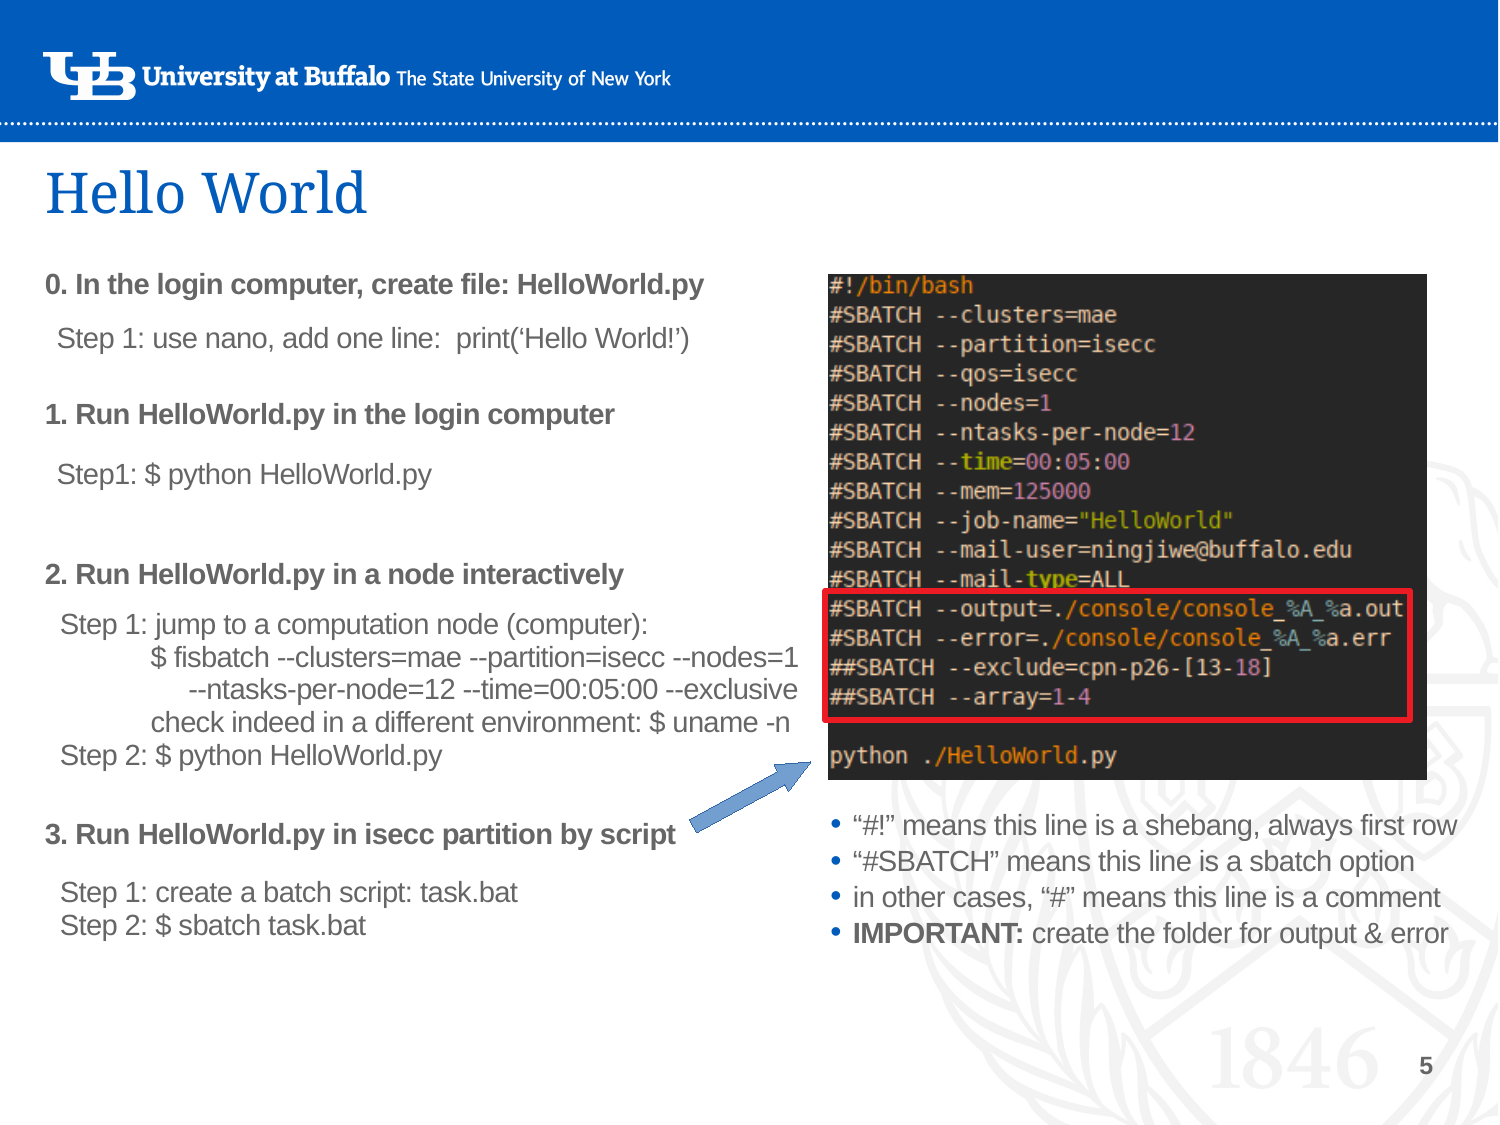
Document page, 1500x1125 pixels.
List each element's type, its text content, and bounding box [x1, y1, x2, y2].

text_box 3. Run HelloWorld.py in isecc partition by script [30, 810, 716, 870]
text_box 2. Run HelloWorld.py in a node interactively [30, 550, 716, 611]
text_box Step 1: jump to a computation node (computer): $ fisbatch --clusters=mae --partition=isecc --nodes=1 --ntasks-per-node=12 --time=00:05:00 --exclusive check indeed in a different environment: $ uname -n Step 2: $ python HelloWorld.py [45, 600, 826, 780]
text_box Step1: $ python HelloWorld.py [41, 450, 828, 511]
text_box 0. In the login computer, create file: HelloWorld.py [30, 260, 766, 342]
text_box Step 1: create a batch script: task.bat Step 2: $ sbatch task.bat [45, 869, 556, 950]
list “#!” means this line is a shebang, always first row “#SBATCH” means this line is a sbatch option in other cases, “#” means this line is a comment IMPORTANT: create the folder for output & error [800, 810, 1489, 1036]
text_box [689, 761, 811, 833]
text_box [825, 590, 1411, 721]
picture [0, 0, 1499, 1125]
text_box 1. Run HelloWorld.py in the login computer [30, 390, 716, 471]
text_box Step 1: use nano, add one line: print(‘Hello World!’) [41, 314, 828, 376]
title Hello World [30, 153, 1387, 233]
